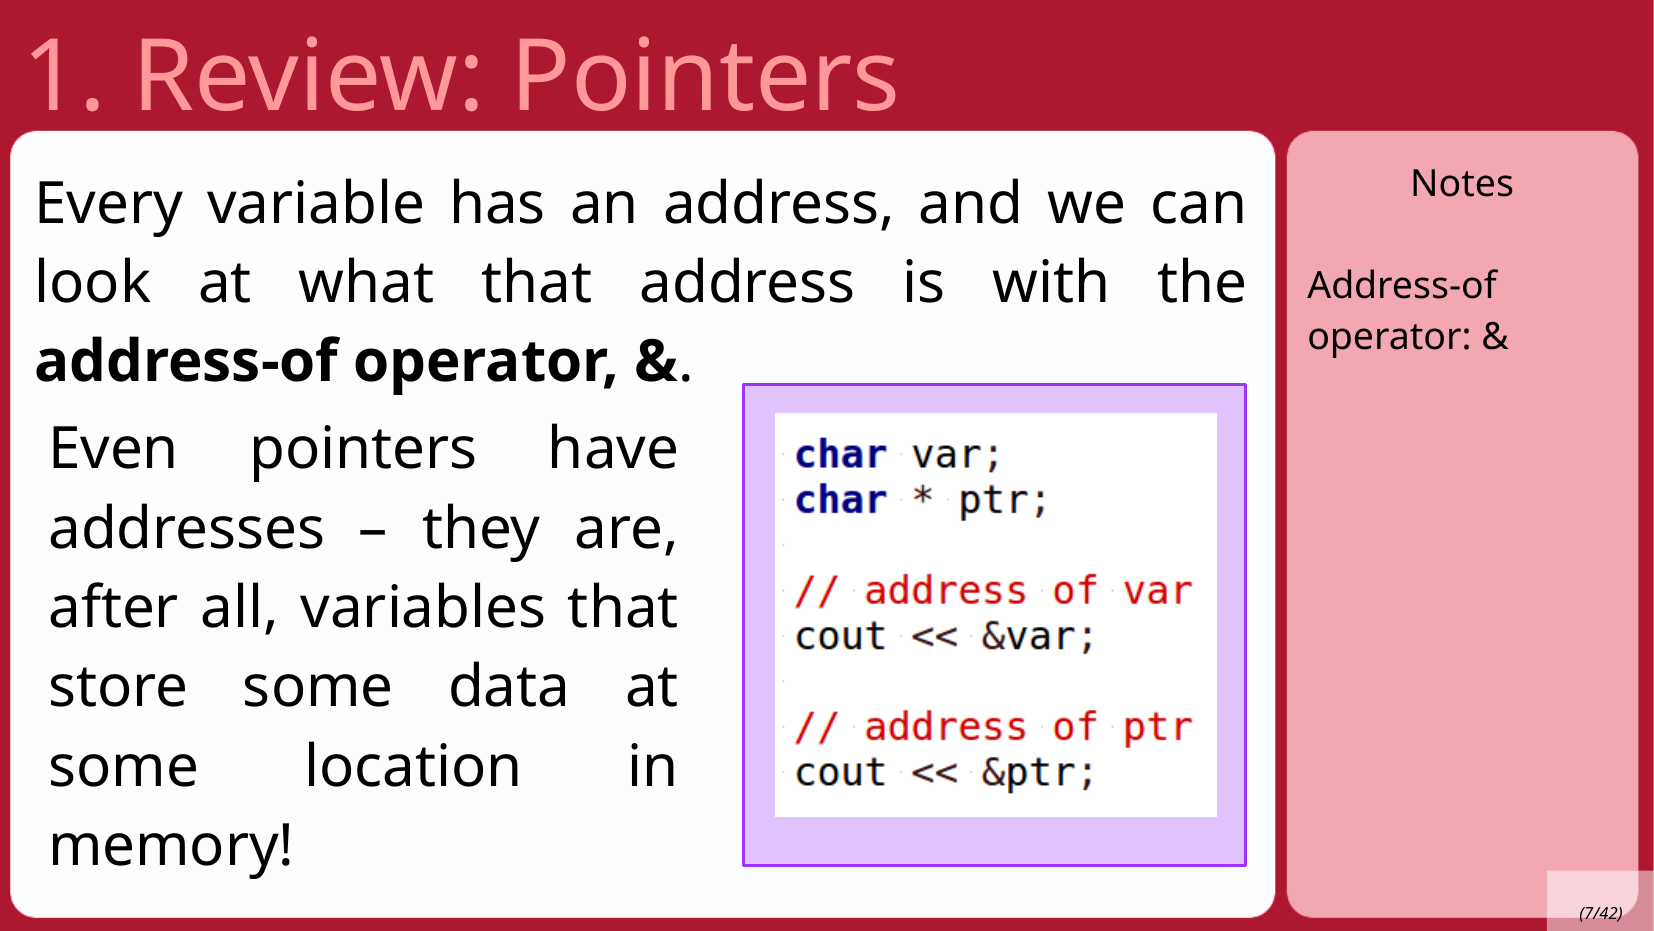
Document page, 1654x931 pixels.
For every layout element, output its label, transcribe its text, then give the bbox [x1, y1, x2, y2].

text_box Every variable has an address, and we can look at what that address is with the address-of operator, &. [34, 160, 1248, 370]
picture [0, 0, 1654, 931]
text_box Even pointers have addresses – they are, after all, variables that store some data at some location in memory! [30, 385, 697, 904]
text_box [743, 384, 1246, 866]
title 1. Review: Pointers [22, 7, 1511, 136]
text_box Notes Address-of operator: & [1292, 148, 1632, 332]
text_box (<number>/42) [1546, 877, 1654, 931]
